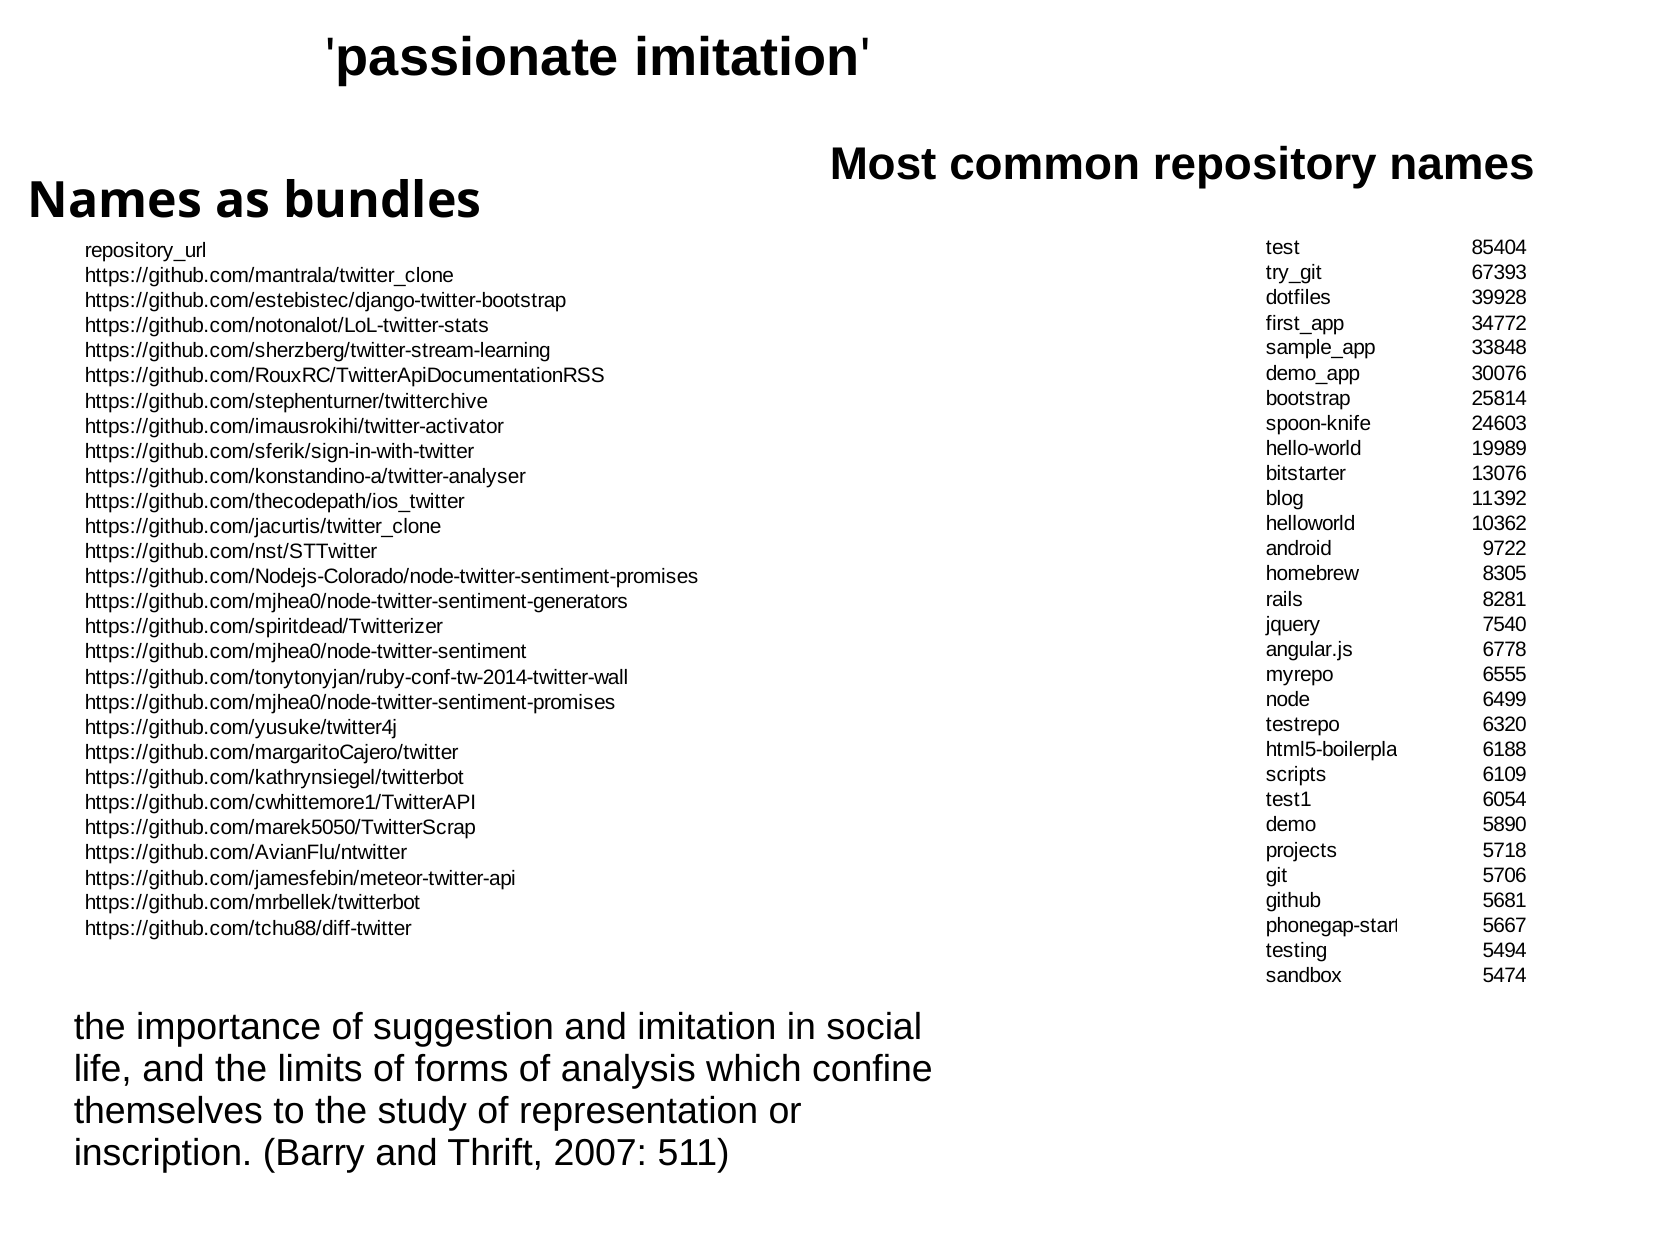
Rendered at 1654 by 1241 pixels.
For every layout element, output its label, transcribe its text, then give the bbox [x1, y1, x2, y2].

title Names as bundles [53, 94, 457, 302]
chart [1263, 236, 1531, 993]
chart [82, 239, 1070, 945]
text_box the importance of suggestion and imitation in social life, and the limits of forms of analysis which confine themselves to the study of representation or inscription. (Barry and Thrift, 2007: 511) [59, 998, 1004, 1182]
text_box Most common repository names [814, 130, 1563, 197]
text_box 'passionate imitation' [310, 19, 886, 95]
